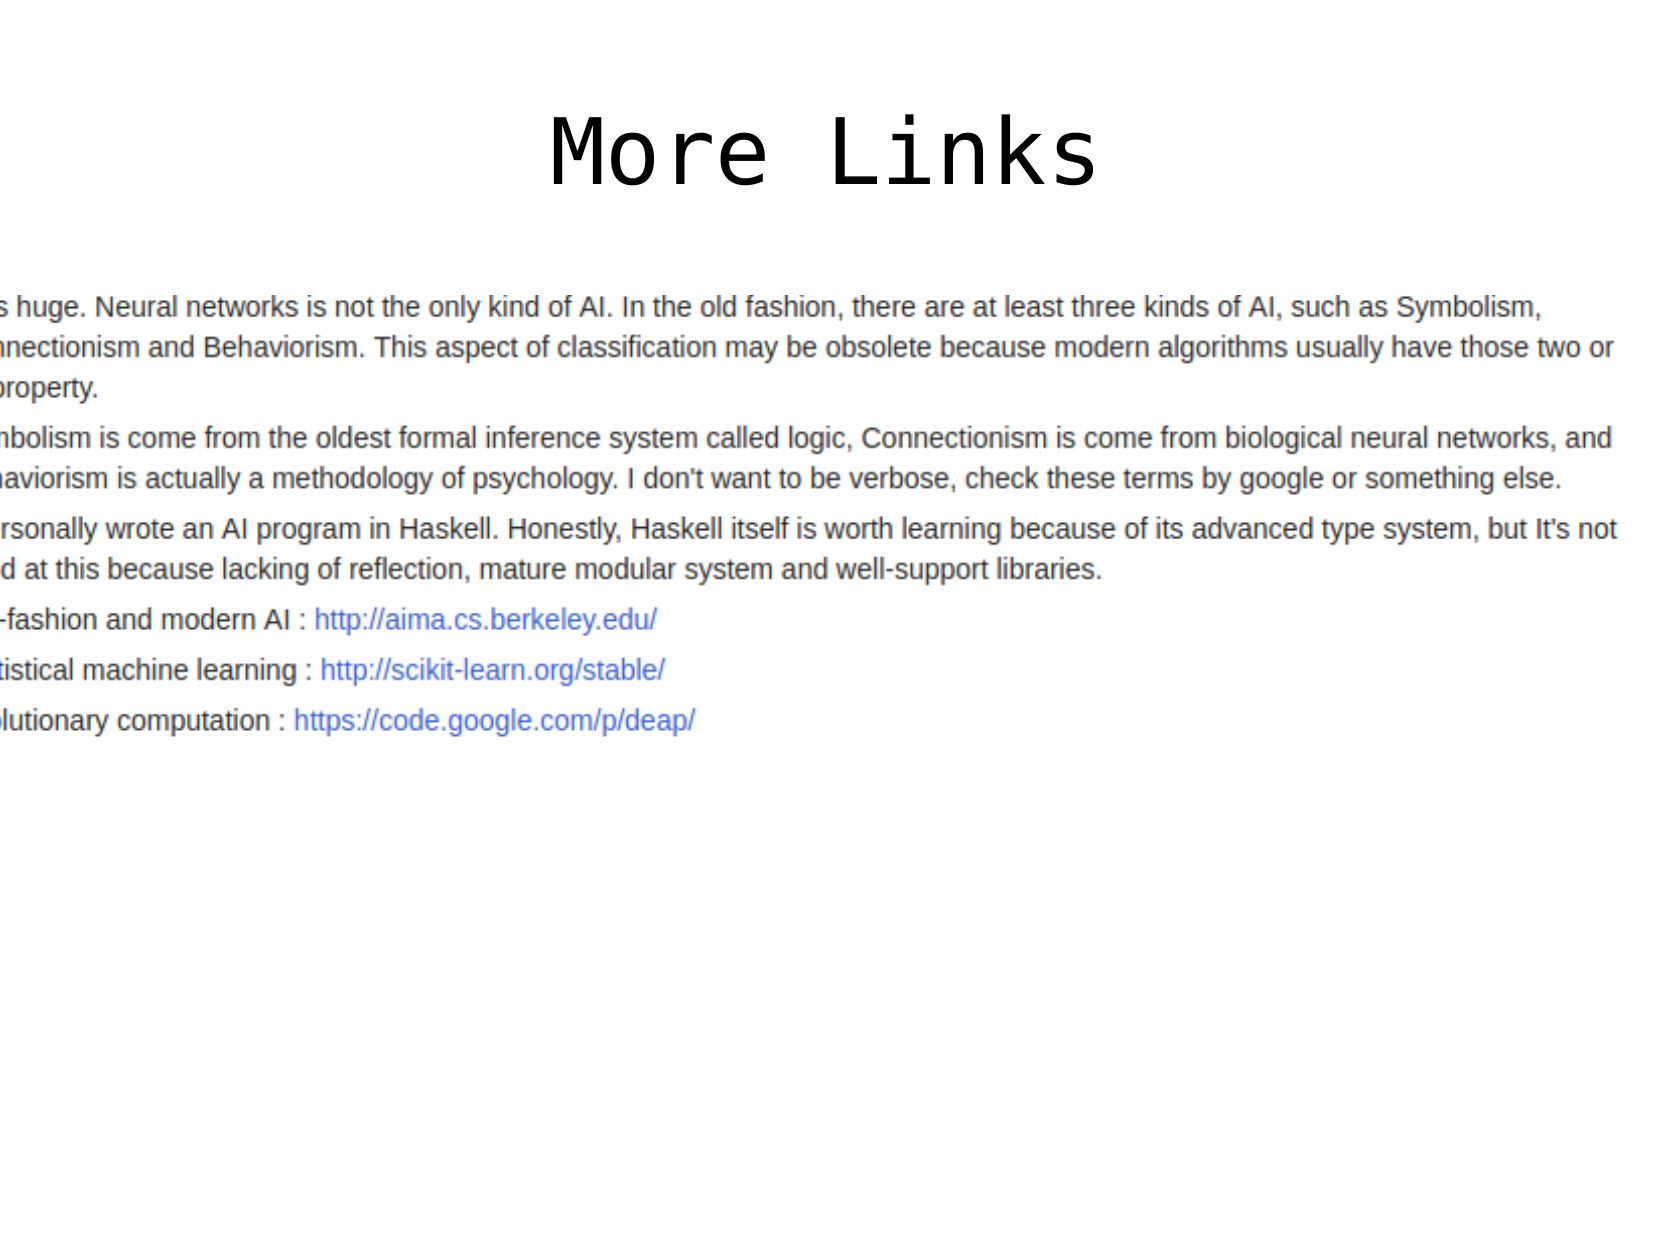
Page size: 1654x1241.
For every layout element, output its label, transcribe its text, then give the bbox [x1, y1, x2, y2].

picture [0, 295, 1654, 745]
title More Links [82, 49, 1571, 257]
